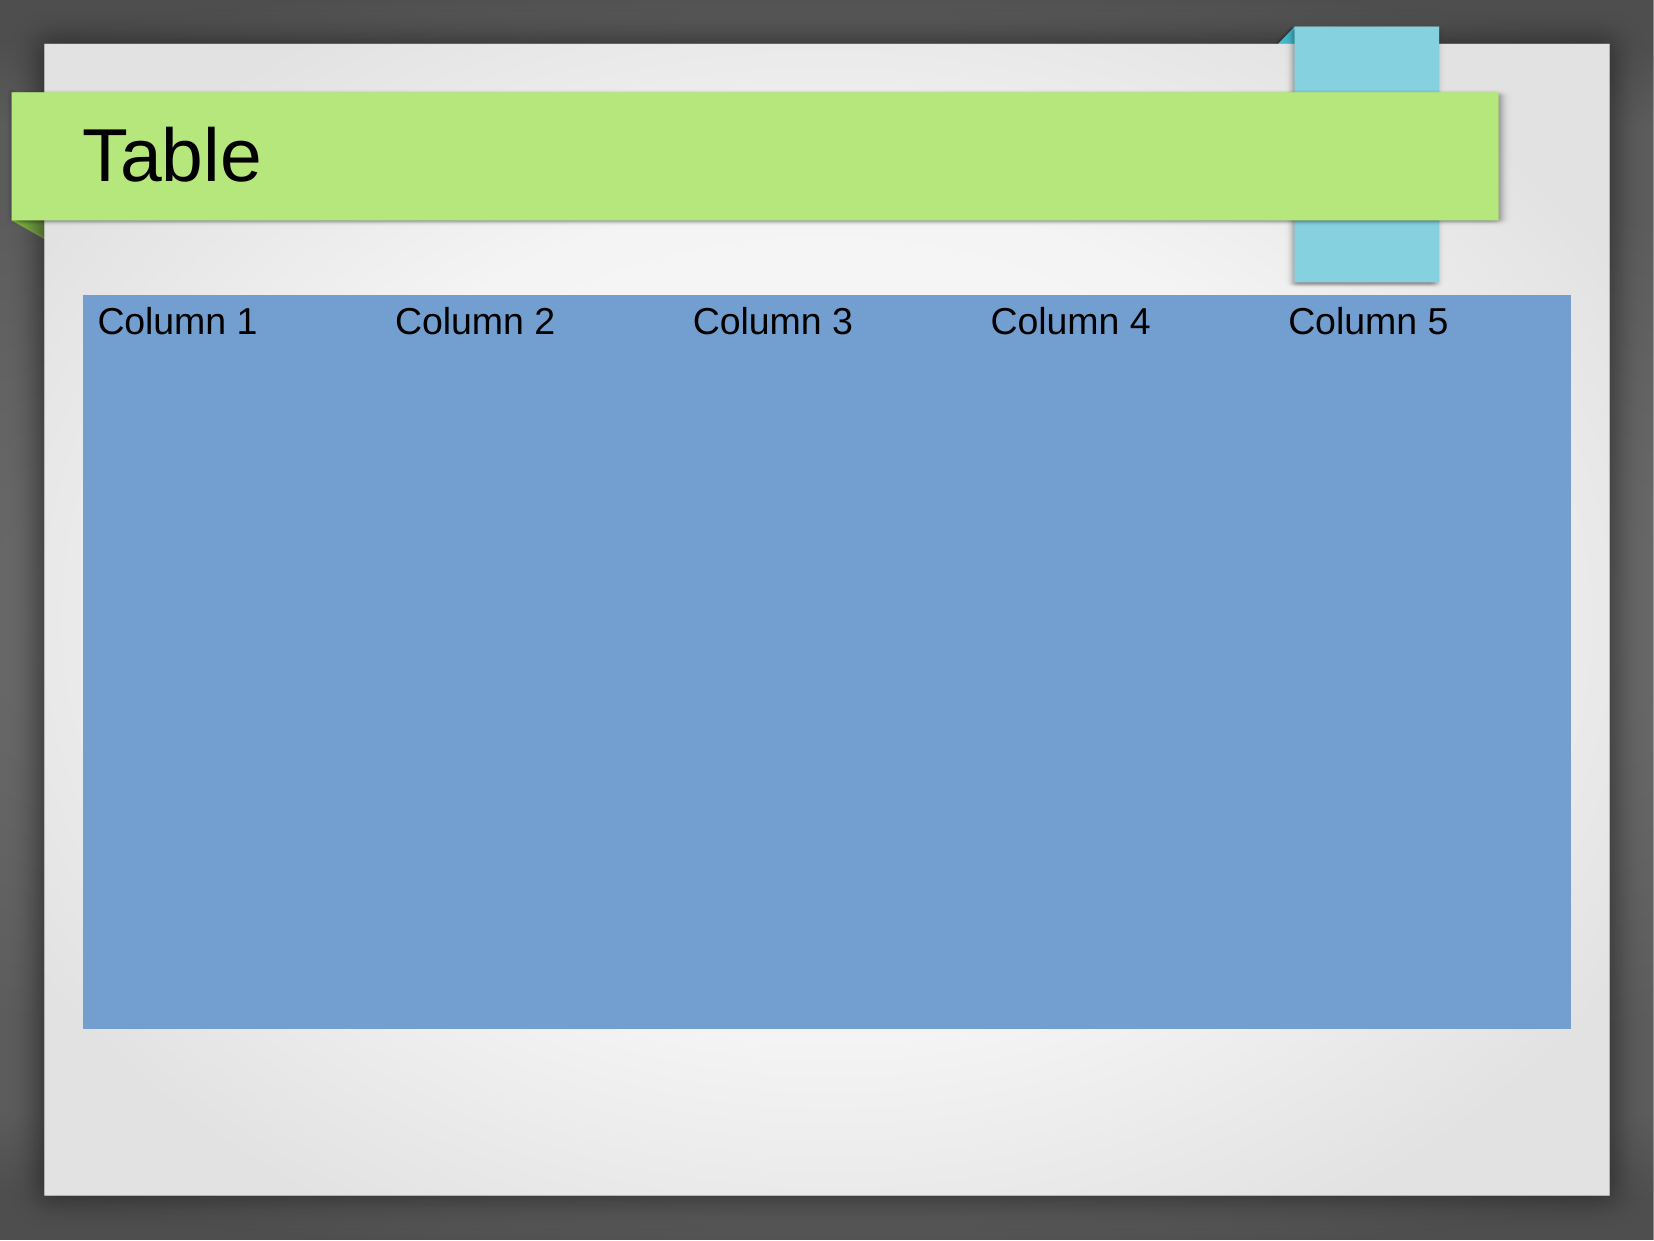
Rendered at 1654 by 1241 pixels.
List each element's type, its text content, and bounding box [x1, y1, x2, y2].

table_header Column 3 [678, 295, 976, 391]
table_cell [976, 533, 1273, 604]
table_cell [678, 462, 976, 533]
table_header Column 1 [83, 295, 380, 391]
table_cell [380, 604, 678, 675]
table_header Column 2 [380, 295, 678, 391]
table_cell [678, 816, 976, 887]
table_cell [976, 816, 1273, 887]
table_cell [380, 533, 678, 604]
table_cell [1273, 675, 1571, 745]
table_cell [380, 958, 678, 1029]
table_cell [83, 533, 380, 604]
table_cell [380, 816, 678, 887]
table_cell [678, 887, 976, 958]
table_cell [83, 816, 380, 887]
table_cell [976, 745, 1273, 816]
table_cell [380, 462, 678, 533]
table_cell [678, 958, 976, 1029]
table_cell [83, 391, 380, 462]
table_cell [678, 745, 976, 816]
table_cell [1273, 533, 1571, 604]
table_cell [1273, 604, 1571, 675]
table_cell [1273, 816, 1571, 887]
table_cell [976, 675, 1273, 745]
table_cell [83, 462, 380, 533]
picture [0, 0, 1654, 1240]
table_cell [976, 391, 1273, 462]
table_header Column 4 [976, 295, 1273, 391]
table_cell [83, 887, 380, 958]
table_cell [1273, 462, 1571, 533]
table_cell [83, 958, 380, 1029]
table_cell [380, 887, 678, 958]
table_cell [1273, 958, 1571, 1029]
table_cell [976, 462, 1273, 533]
table_cell [380, 391, 678, 462]
table_cell [678, 533, 976, 604]
table_cell [1273, 391, 1571, 462]
table_cell [83, 745, 380, 816]
table_cell [83, 604, 380, 675]
table_cell [976, 604, 1273, 675]
table_cell [678, 604, 976, 675]
table_cell [678, 391, 976, 462]
table_cell [380, 675, 678, 745]
table_cell [83, 675, 380, 745]
table_cell [976, 887, 1273, 958]
table_header Column 5 [1273, 295, 1571, 391]
text_box Table [82, 94, 1264, 213]
table_cell [1273, 745, 1571, 816]
table_cell [976, 958, 1273, 1029]
table_cell [678, 675, 976, 745]
table_cell [380, 745, 678, 816]
table_cell [1273, 887, 1571, 958]
